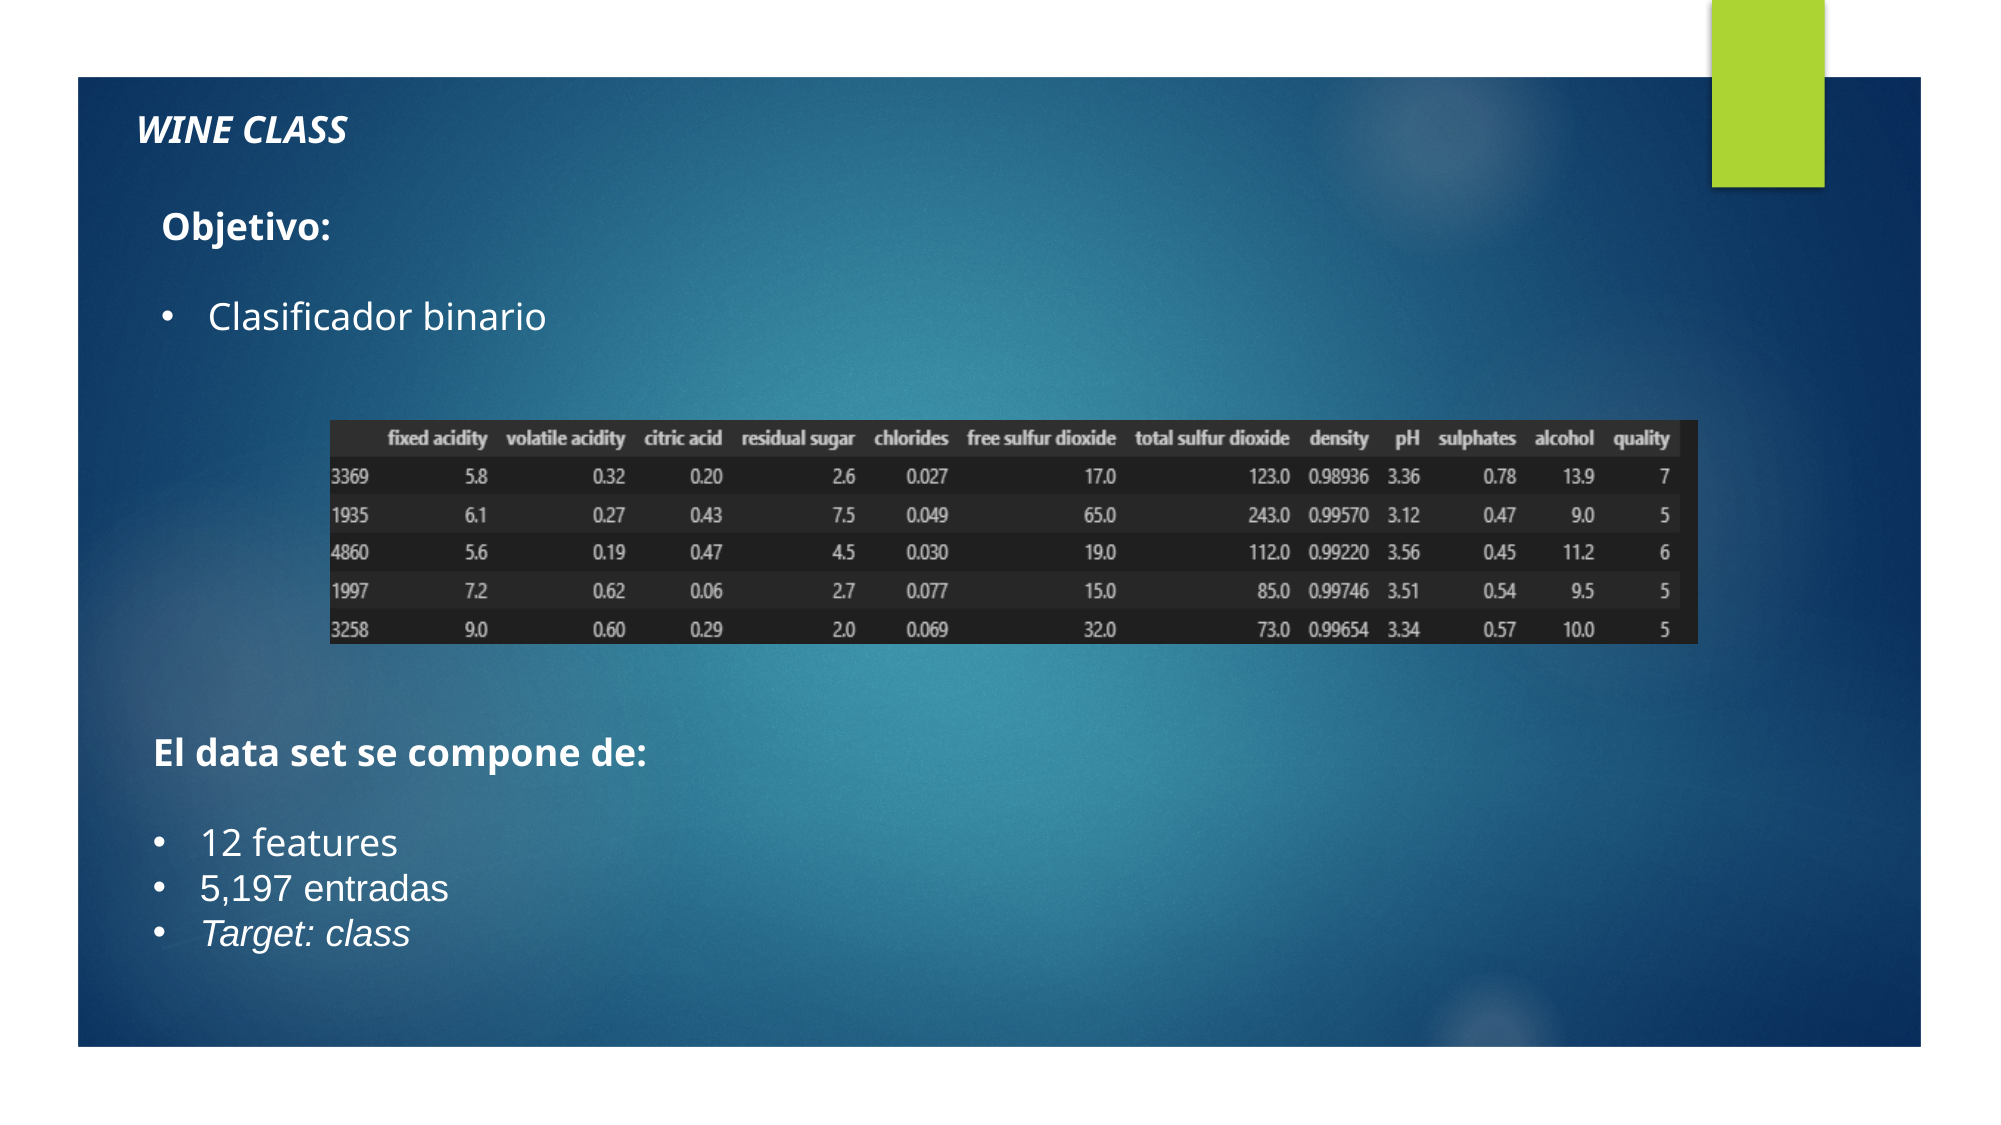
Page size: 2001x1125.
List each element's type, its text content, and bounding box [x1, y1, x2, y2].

text_box Objetivo: Clasificador binario [146, 195, 1488, 346]
text_box WINE CLASS [121, 98, 793, 159]
text_box El data set se compone de: 12 features 5,197 entradas Target: class [138, 721, 1480, 962]
picture [79, 78, 1920, 1046]
